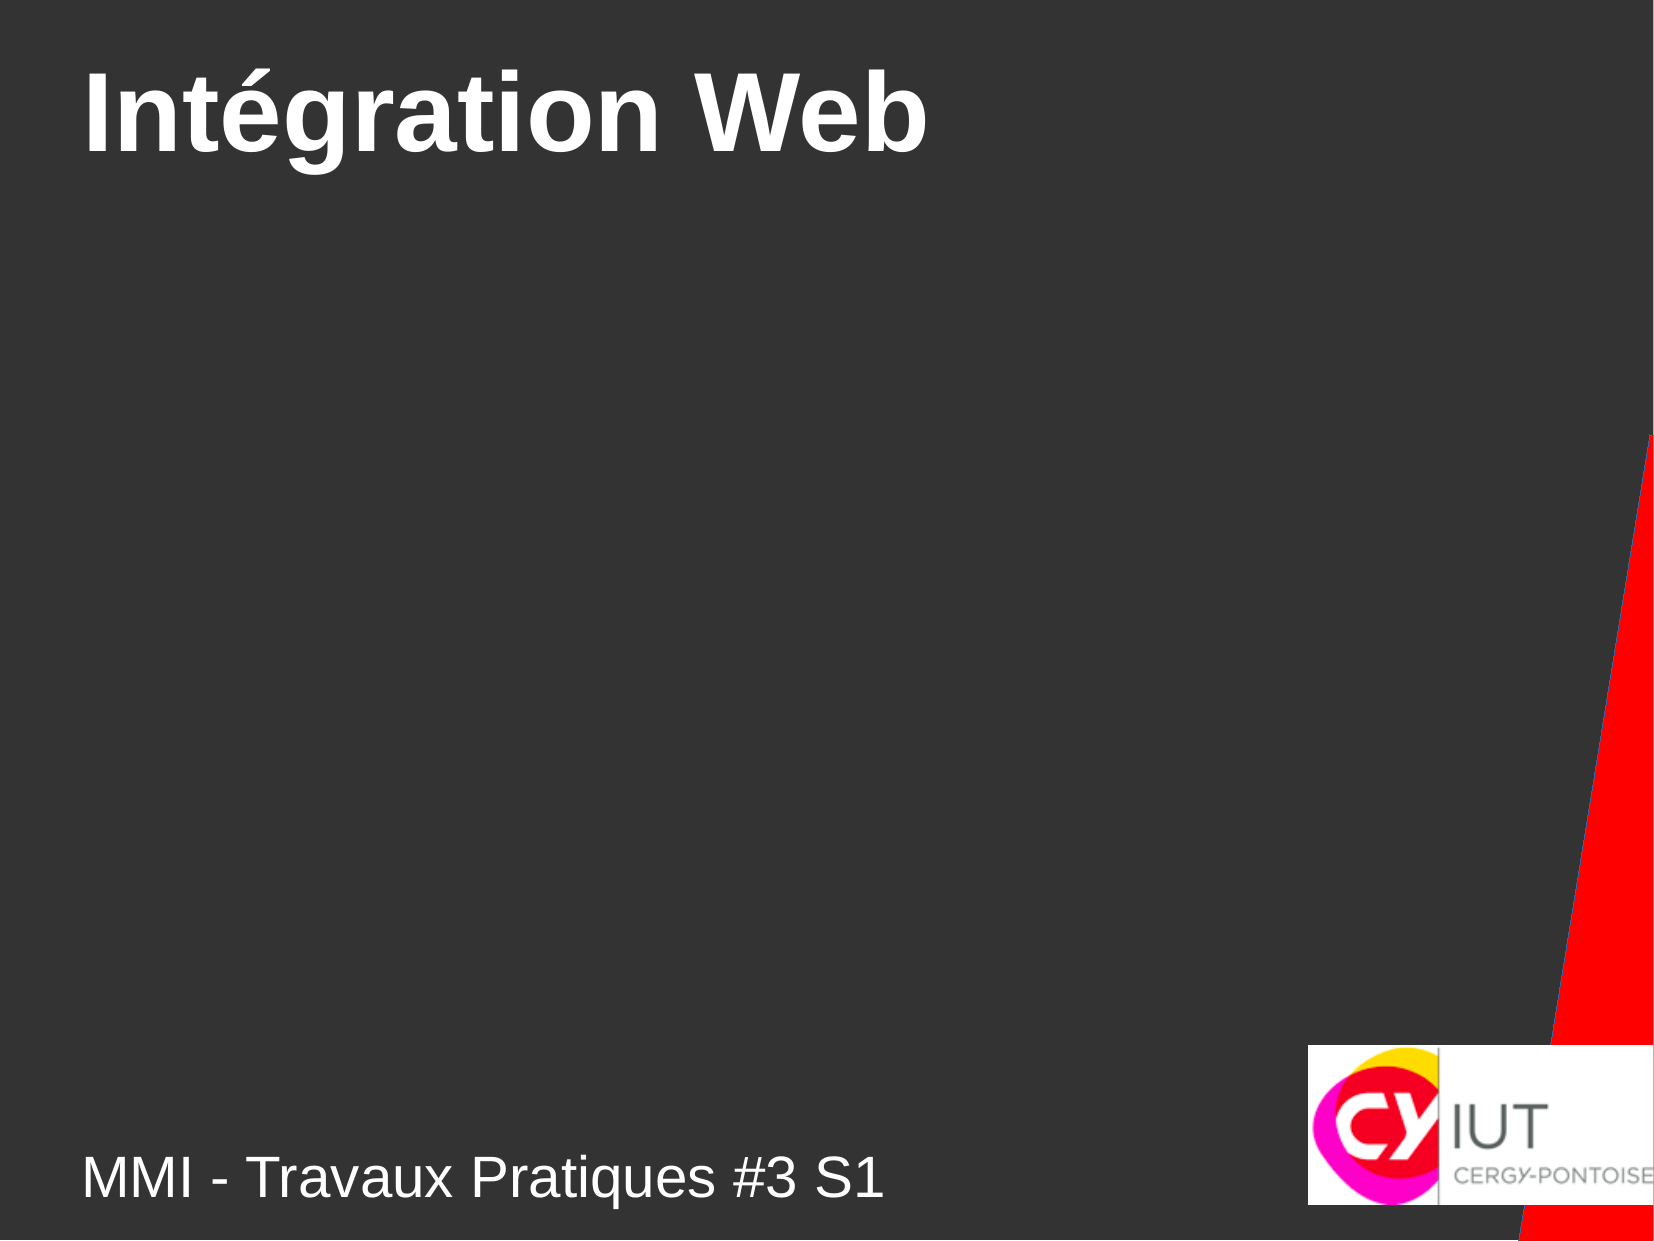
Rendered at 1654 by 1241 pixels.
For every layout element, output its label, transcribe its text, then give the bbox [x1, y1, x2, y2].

title MMI - Travaux Pratiques #3 S1 [81, 1073, 1205, 1241]
picture [1308, 1045, 1654, 1205]
title Intégration Web [82, 49, 1571, 301]
text_box [1550, 434, 1654, 1045]
text_box [1518, 1205, 1654, 1241]
